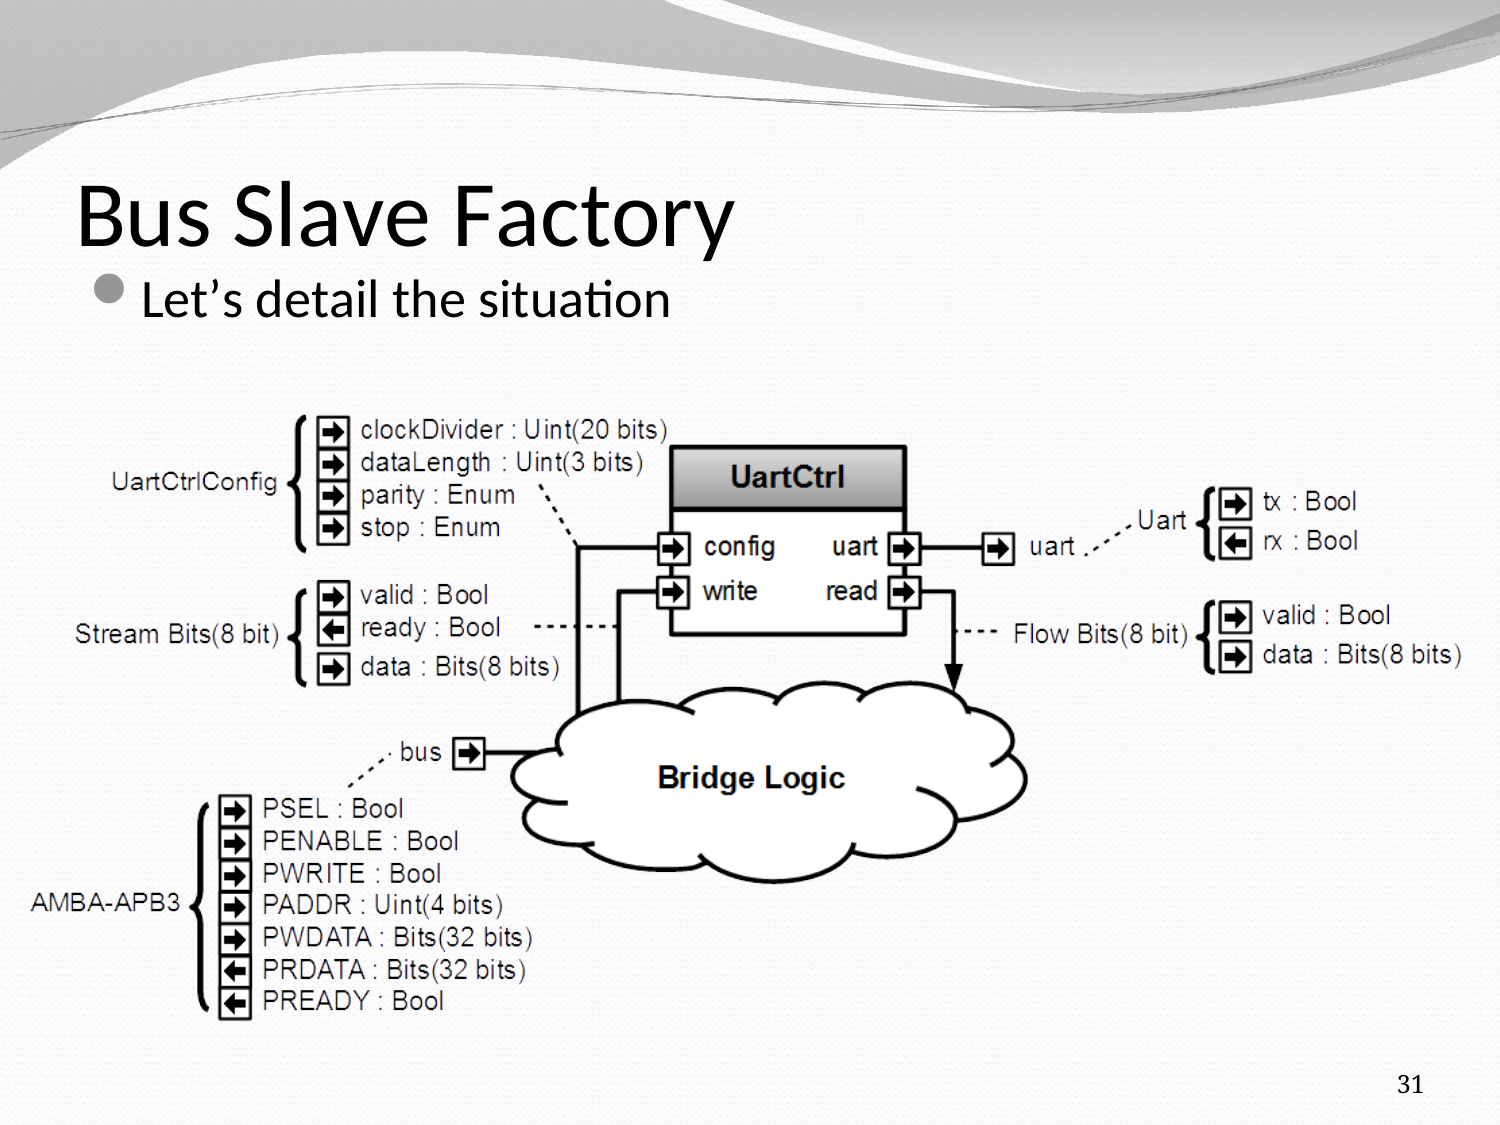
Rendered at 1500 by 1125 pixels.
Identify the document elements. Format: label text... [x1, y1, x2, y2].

title Bus Slave Factory [75, 78, 1426, 255]
text_box <numéro> [1299, 1042, 1426, 1103]
picture [0, 0, 1500, 1125]
list Let’s detail the situation [74, 255, 1459, 408]
